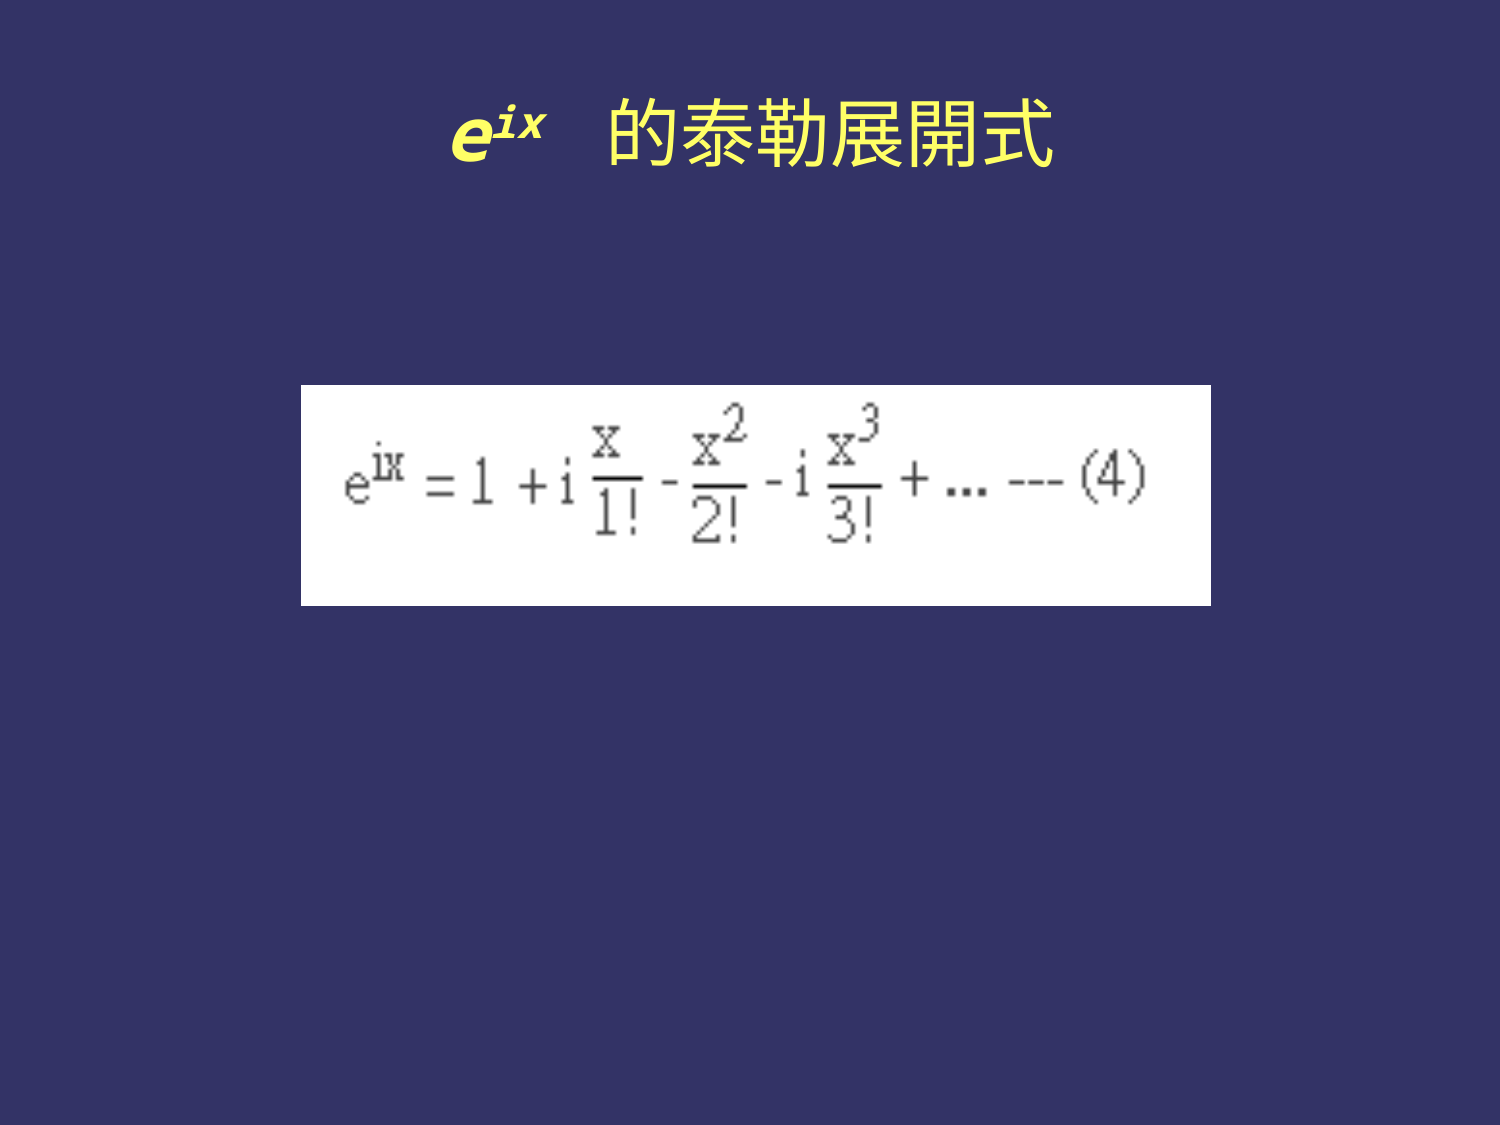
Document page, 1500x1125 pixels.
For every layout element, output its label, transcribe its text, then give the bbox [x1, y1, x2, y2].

chart [301, 385, 1211, 606]
title eix 的泰勒展開式 [75, 37, 1426, 225]
